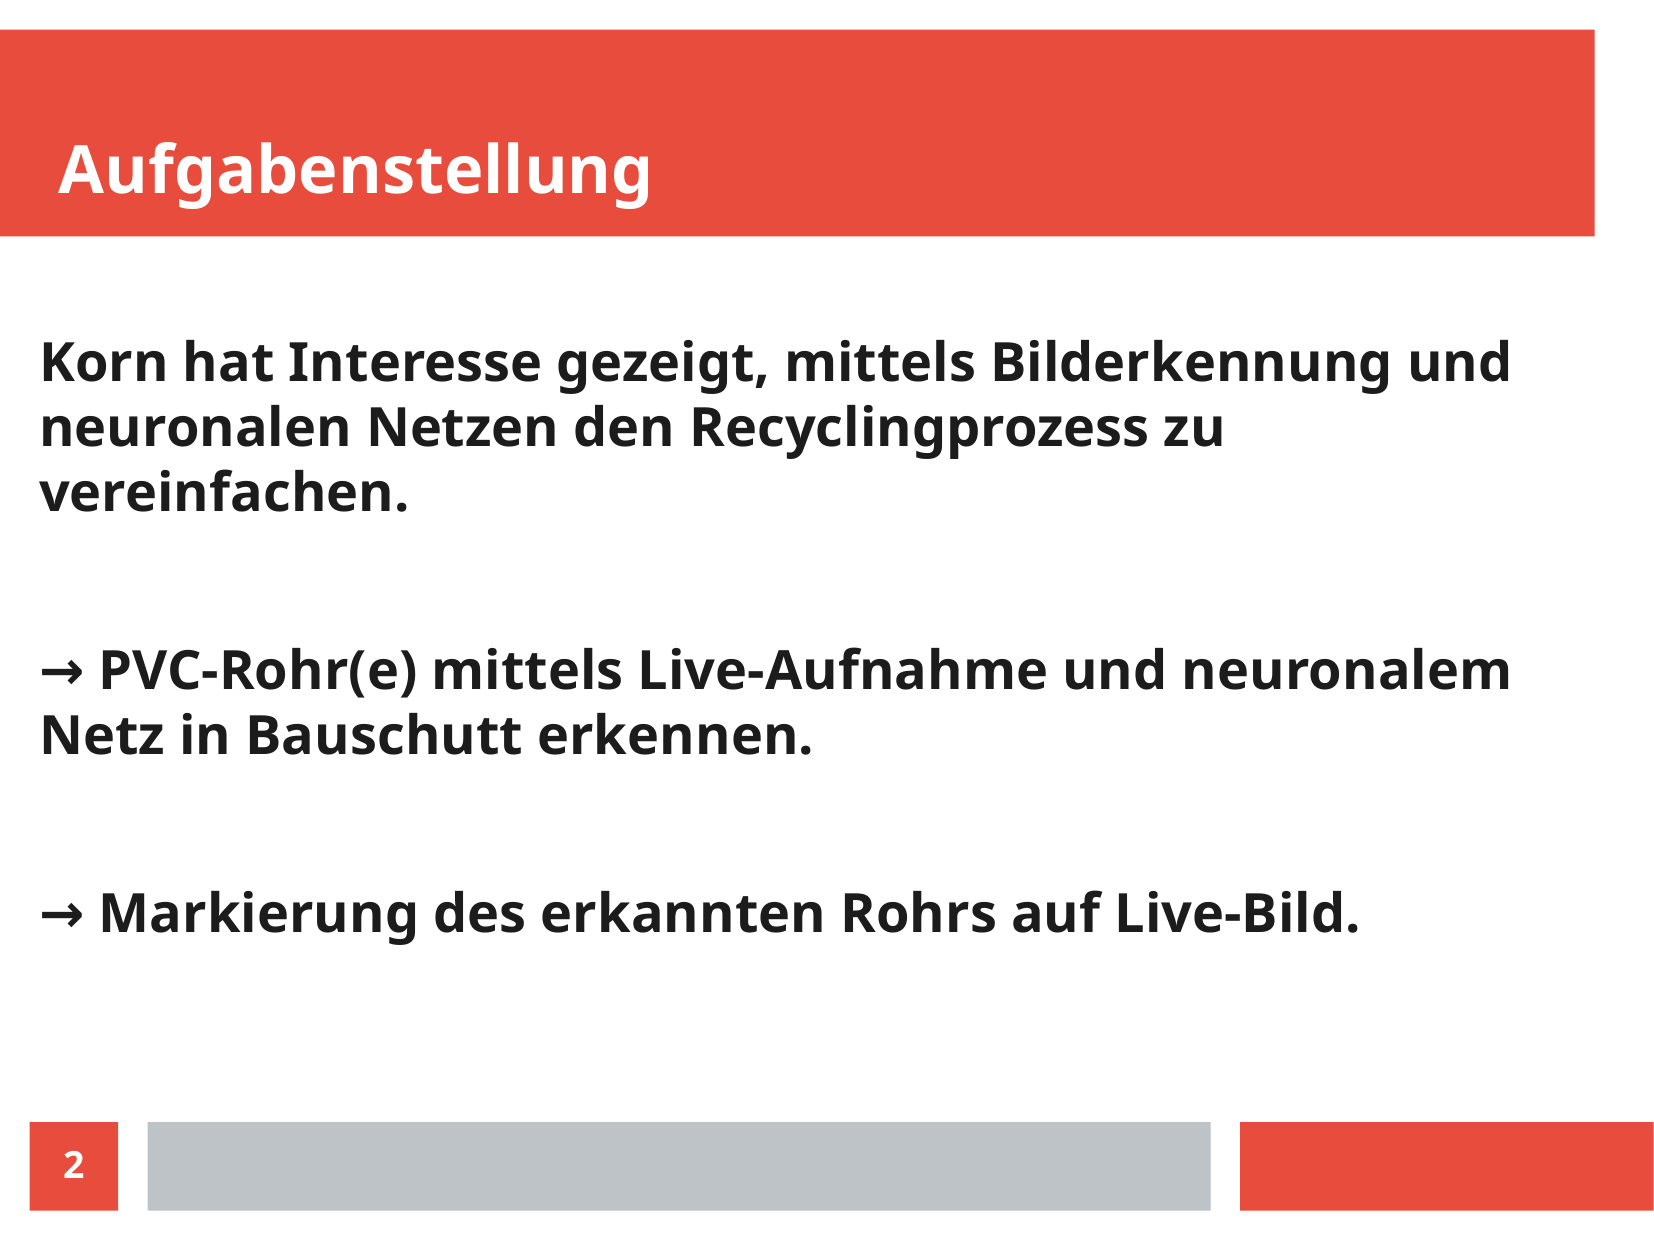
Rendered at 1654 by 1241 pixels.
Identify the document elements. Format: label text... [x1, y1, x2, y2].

list Korn hat Interesse gezeigt, mittels Bilderkennung und neuronalen Netzen den Recyclingprozess zu vereinfachen. → PVC-Rohr(e) mittels Live-Aufnahme und neuronalem Netz in Bauschutt erkennen. → Markierung des erkannten Rohrs auf Live-Bild. [39, 327, 1546, 1096]
title Aufgabenstellung [59, 59, 1595, 207]
text_box [29, 1122, 119, 1211]
